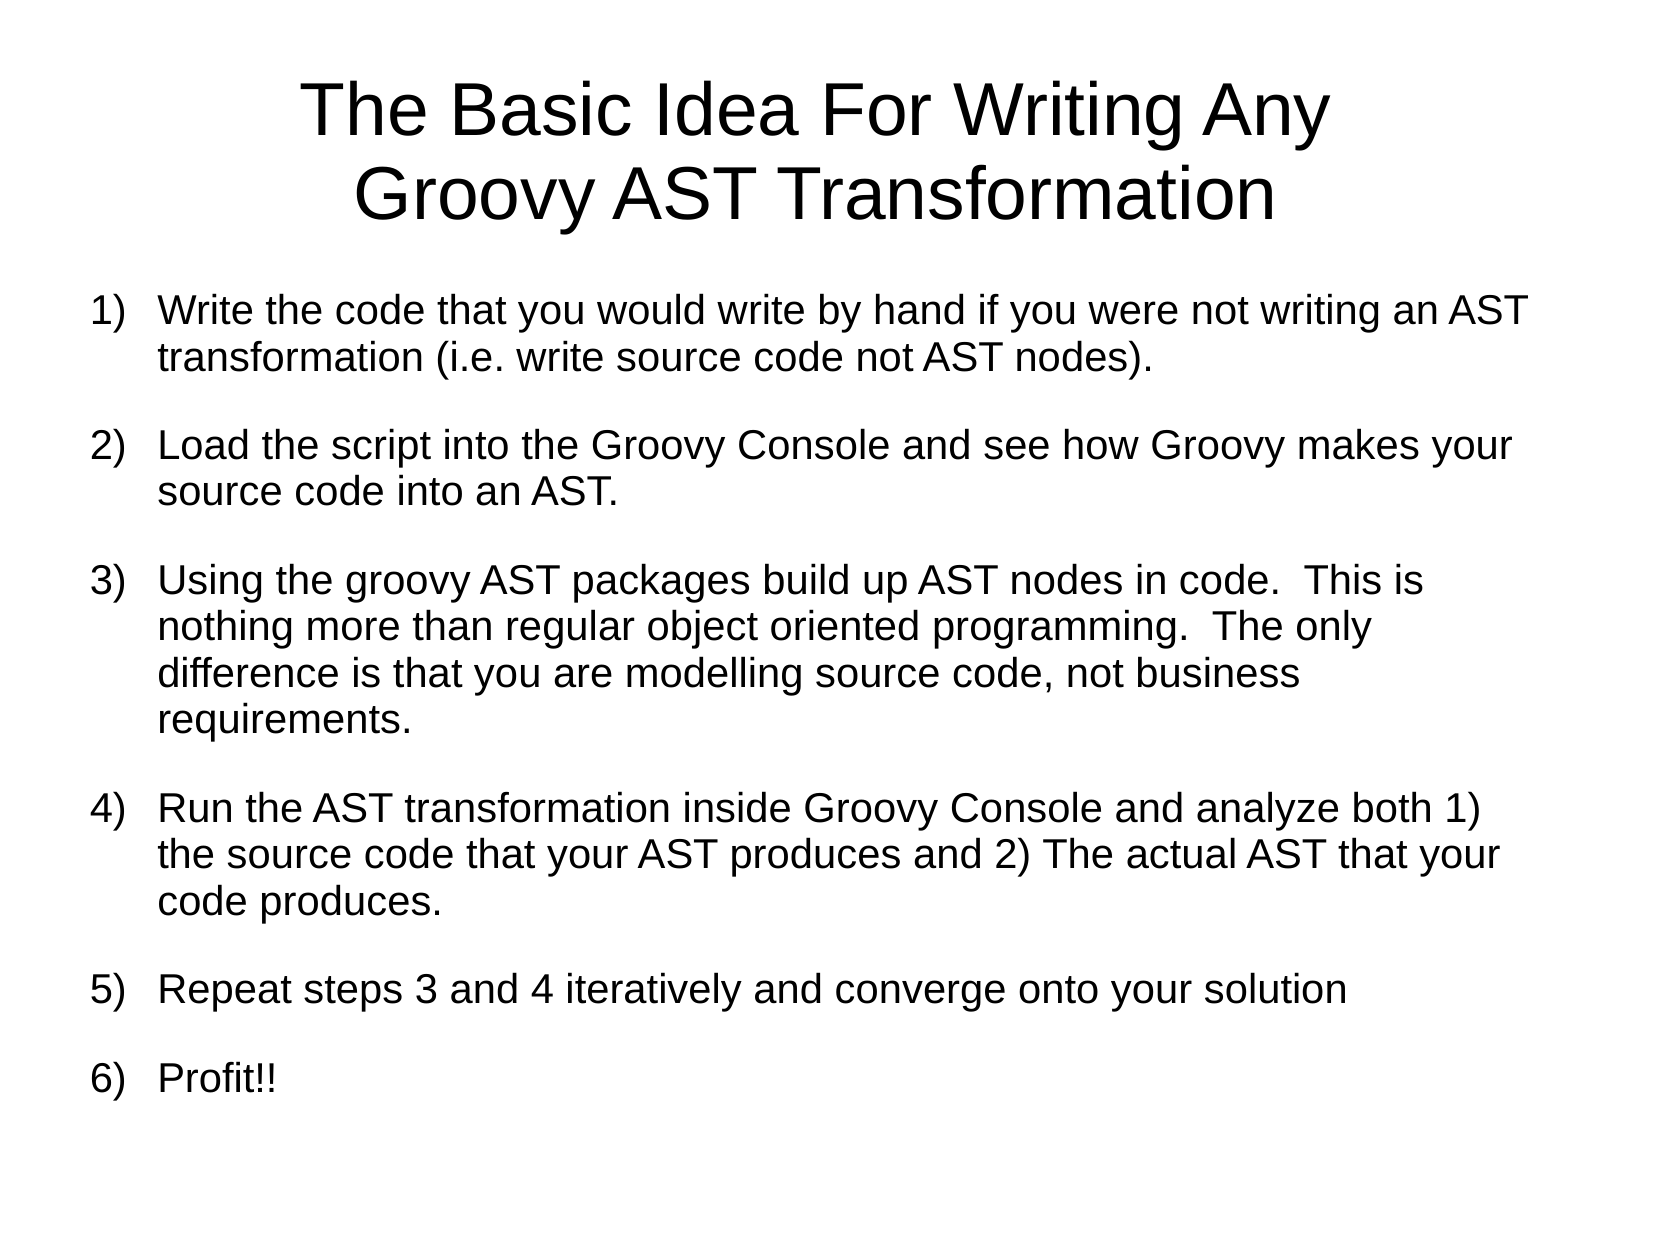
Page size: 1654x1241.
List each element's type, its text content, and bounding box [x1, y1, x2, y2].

text_box The Basic Idea For Writing Any Groovy AST Transformation [285, 60, 1351, 243]
text_box Write the code that you would write by hand if you were not writing an AST transformation (i.e. write source code not AST nodes). Load the script into the Groovy Console and see how Groovy makes your source code into an AST. Using the groovy AST packages build up AST nodes in code. This is nothing more than regular object oriented programming. The only difference is that you are modelling source code, not business requirements. Run the AST transformation inside Groovy Console and analyze both 1) the source code that your AST produces and 2) The actual AST that your code produces. Repeat steps 3 and 4 iteratively and converge onto your solution Profit!! [75, 279, 1546, 1171]
